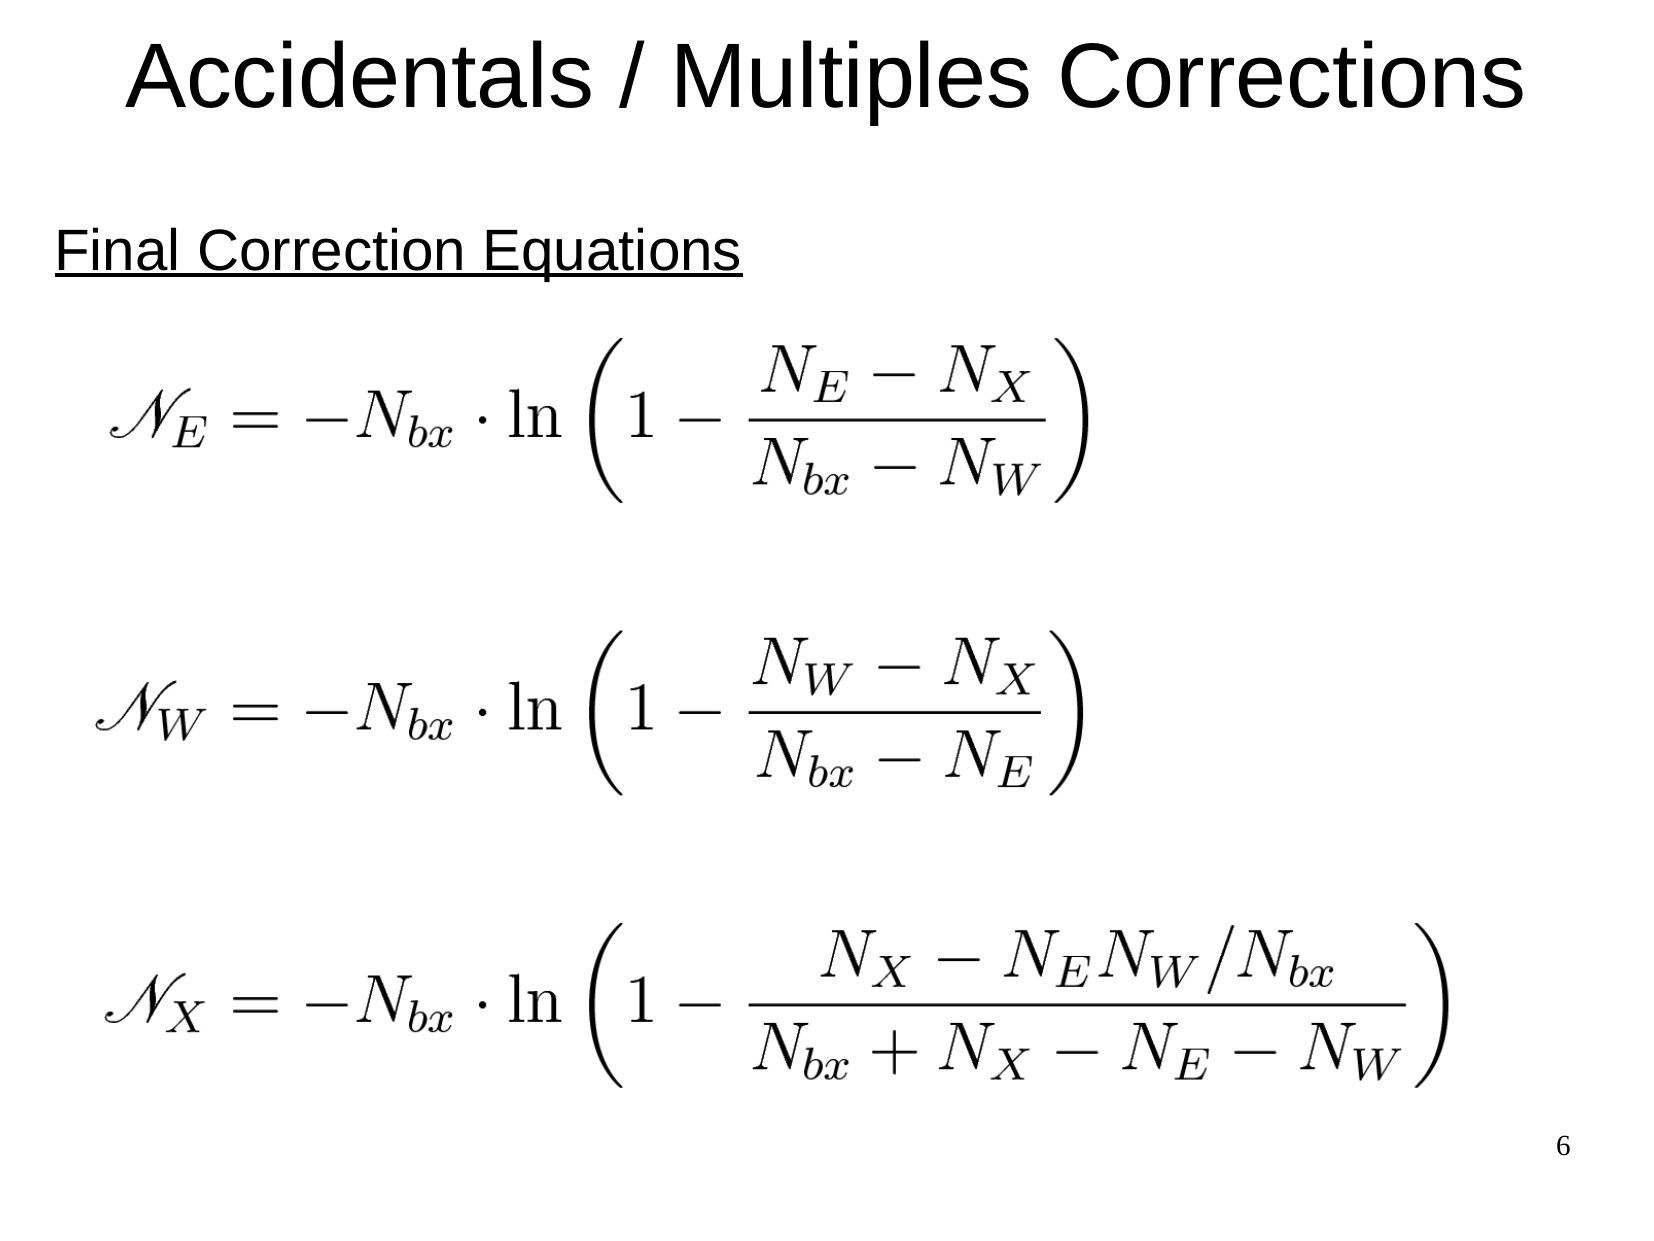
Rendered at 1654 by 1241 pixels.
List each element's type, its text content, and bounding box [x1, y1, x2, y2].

text_box Final Correction Equations [39, 210, 758, 291]
picture [90, 334, 1468, 1096]
title Accidentals / Multiples Corrections [82, 0, 1571, 155]
